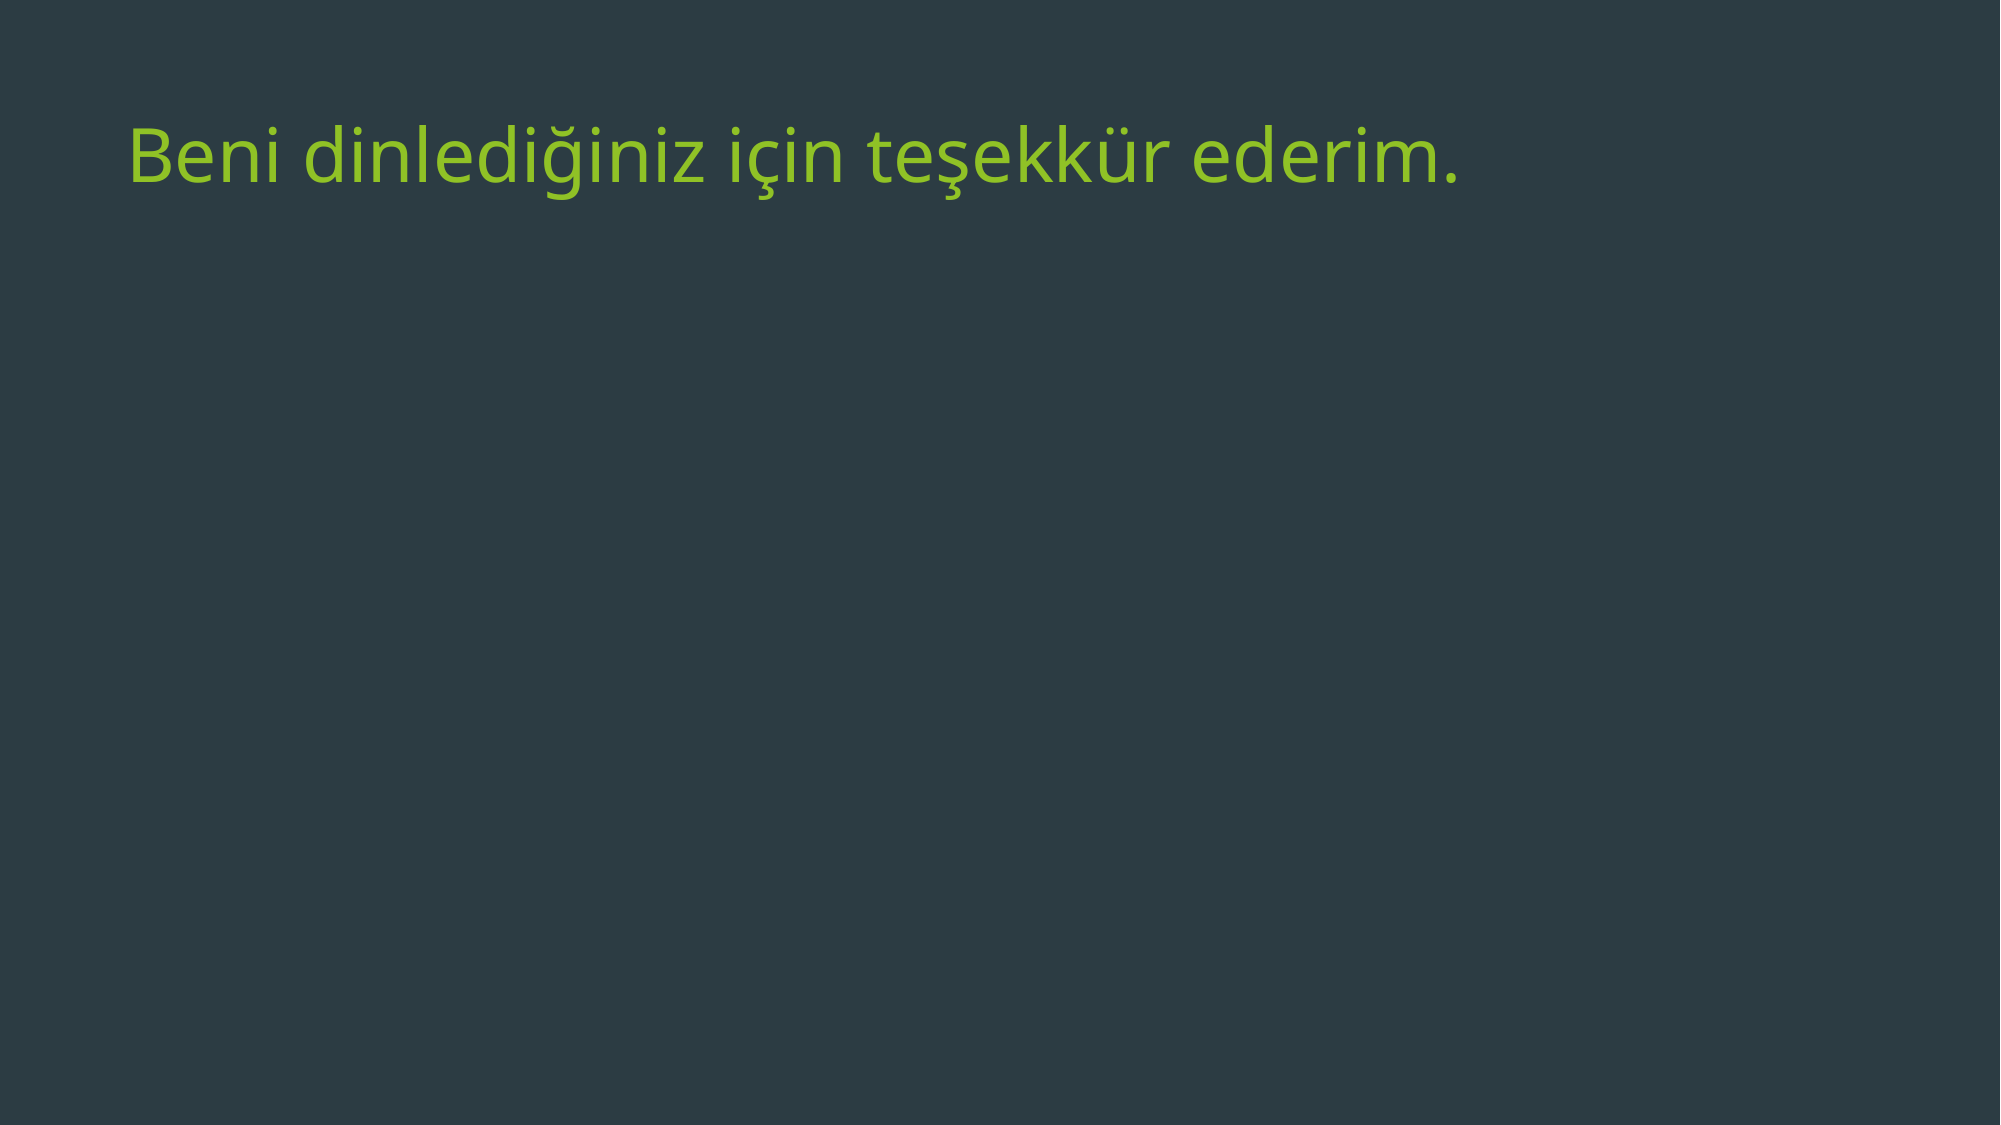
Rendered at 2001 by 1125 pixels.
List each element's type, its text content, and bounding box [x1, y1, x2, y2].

title Beni dinlediğiniz için teşekkür ederim. [111, 99, 1522, 317]
